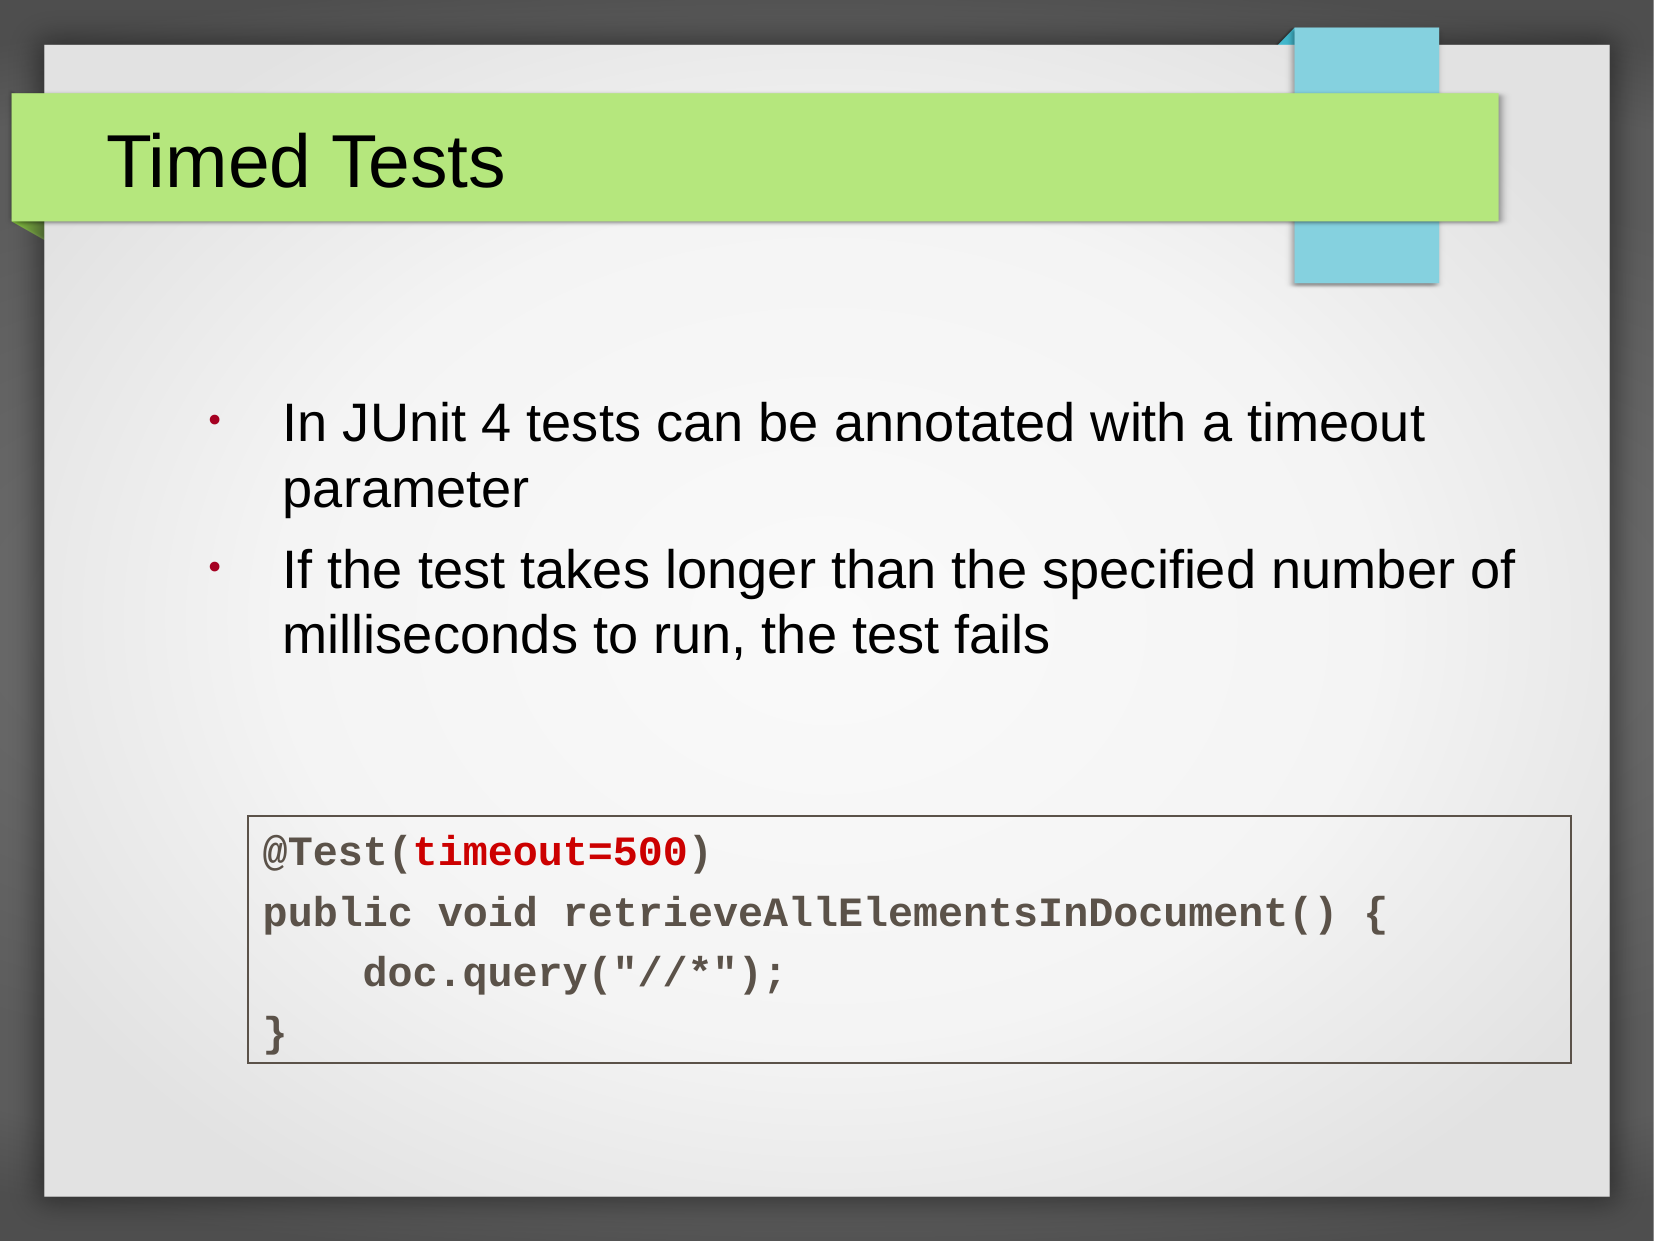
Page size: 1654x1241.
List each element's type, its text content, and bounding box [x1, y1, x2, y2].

list In JUnit 4 tests can be annotated with a timeout parameter If the test takes longer than the specified number of milliseconds to run, the test fails [192, 380, 1599, 1125]
picture [0, 0, 1654, 1241]
title Timed Tests [64, 3, 1471, 211]
text_box @Test(timeout=500) public void retrieveAllElementsInDocument() { doc.query("//*"); } [248, 816, 1571, 1063]
